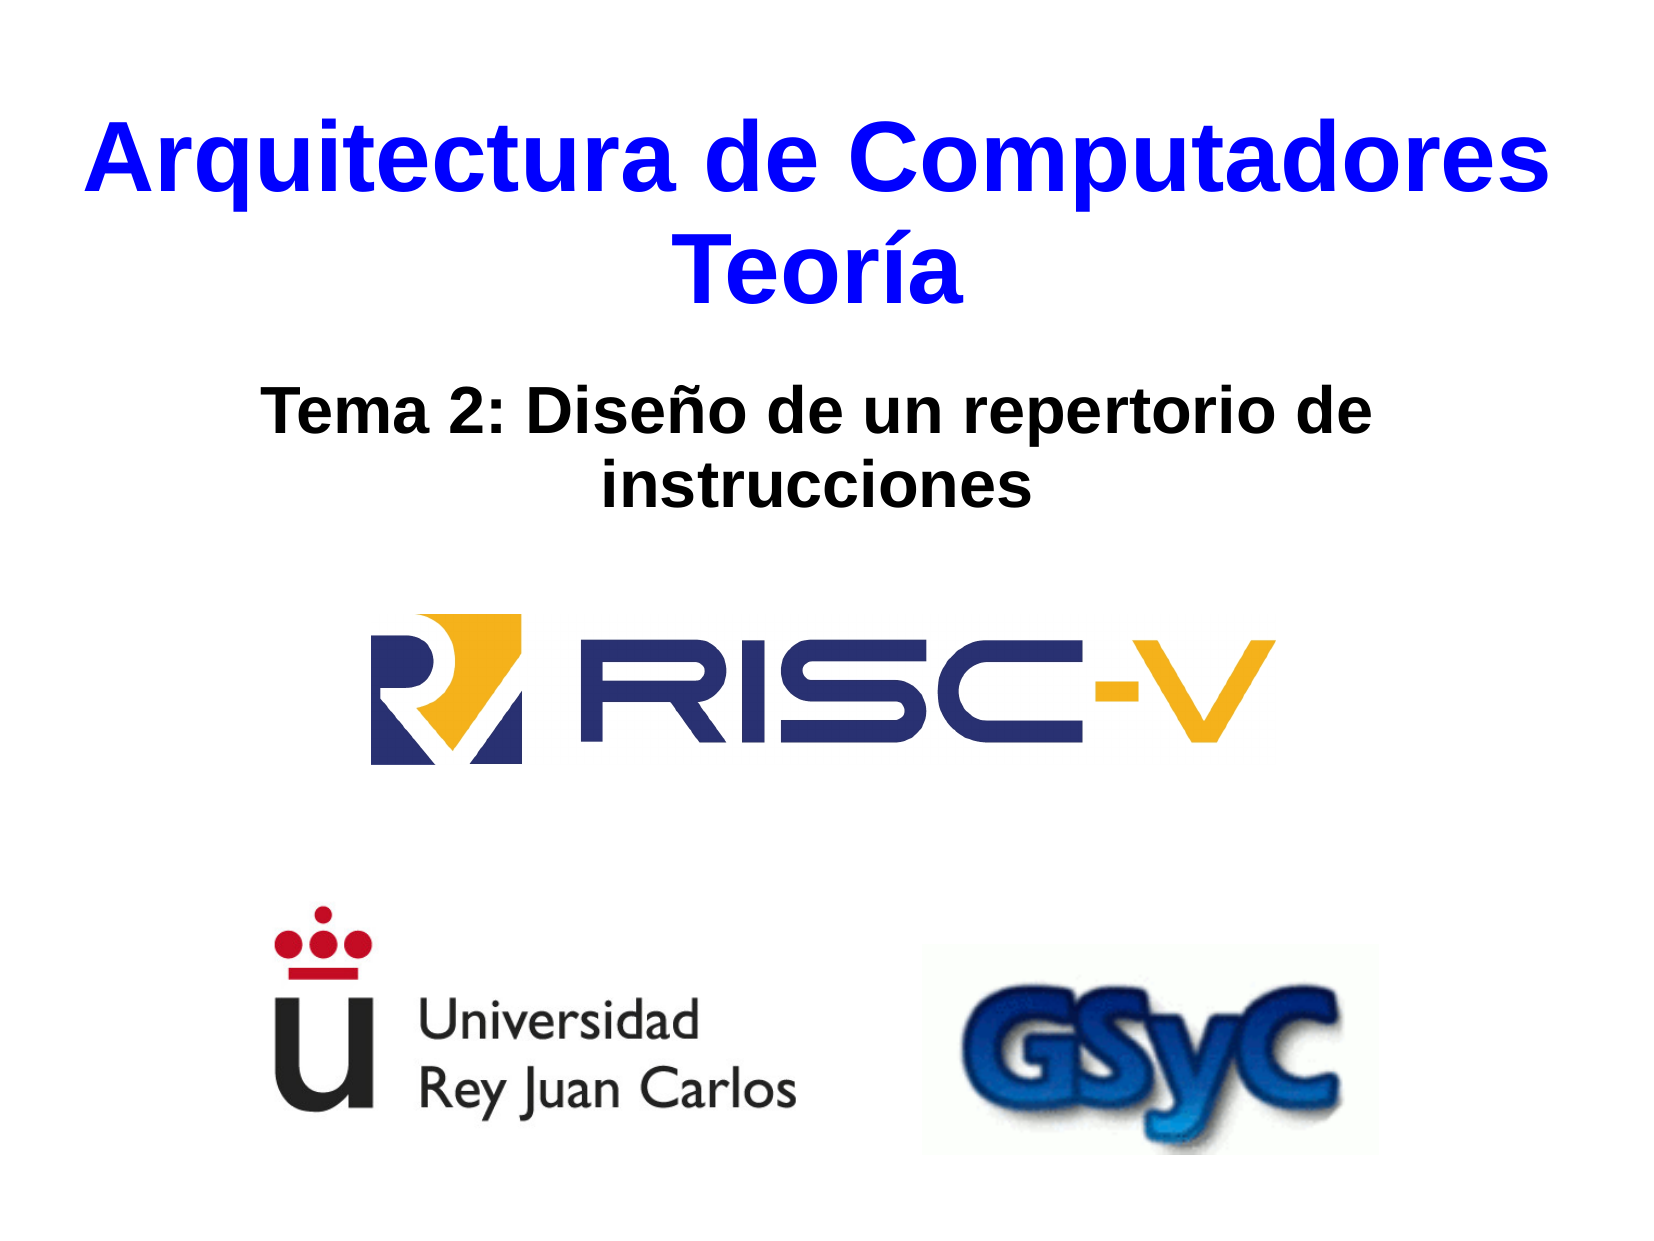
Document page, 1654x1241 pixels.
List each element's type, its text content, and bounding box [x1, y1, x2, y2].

picture [371, 614, 1276, 766]
title Tema 2: Diseño de un repertorio de instrucciones [45, 354, 1591, 541]
picture [922, 944, 1379, 1156]
title Arquitectura de Computadores Teoría [45, 45, 1591, 354]
picture [240, 884, 824, 1141]
